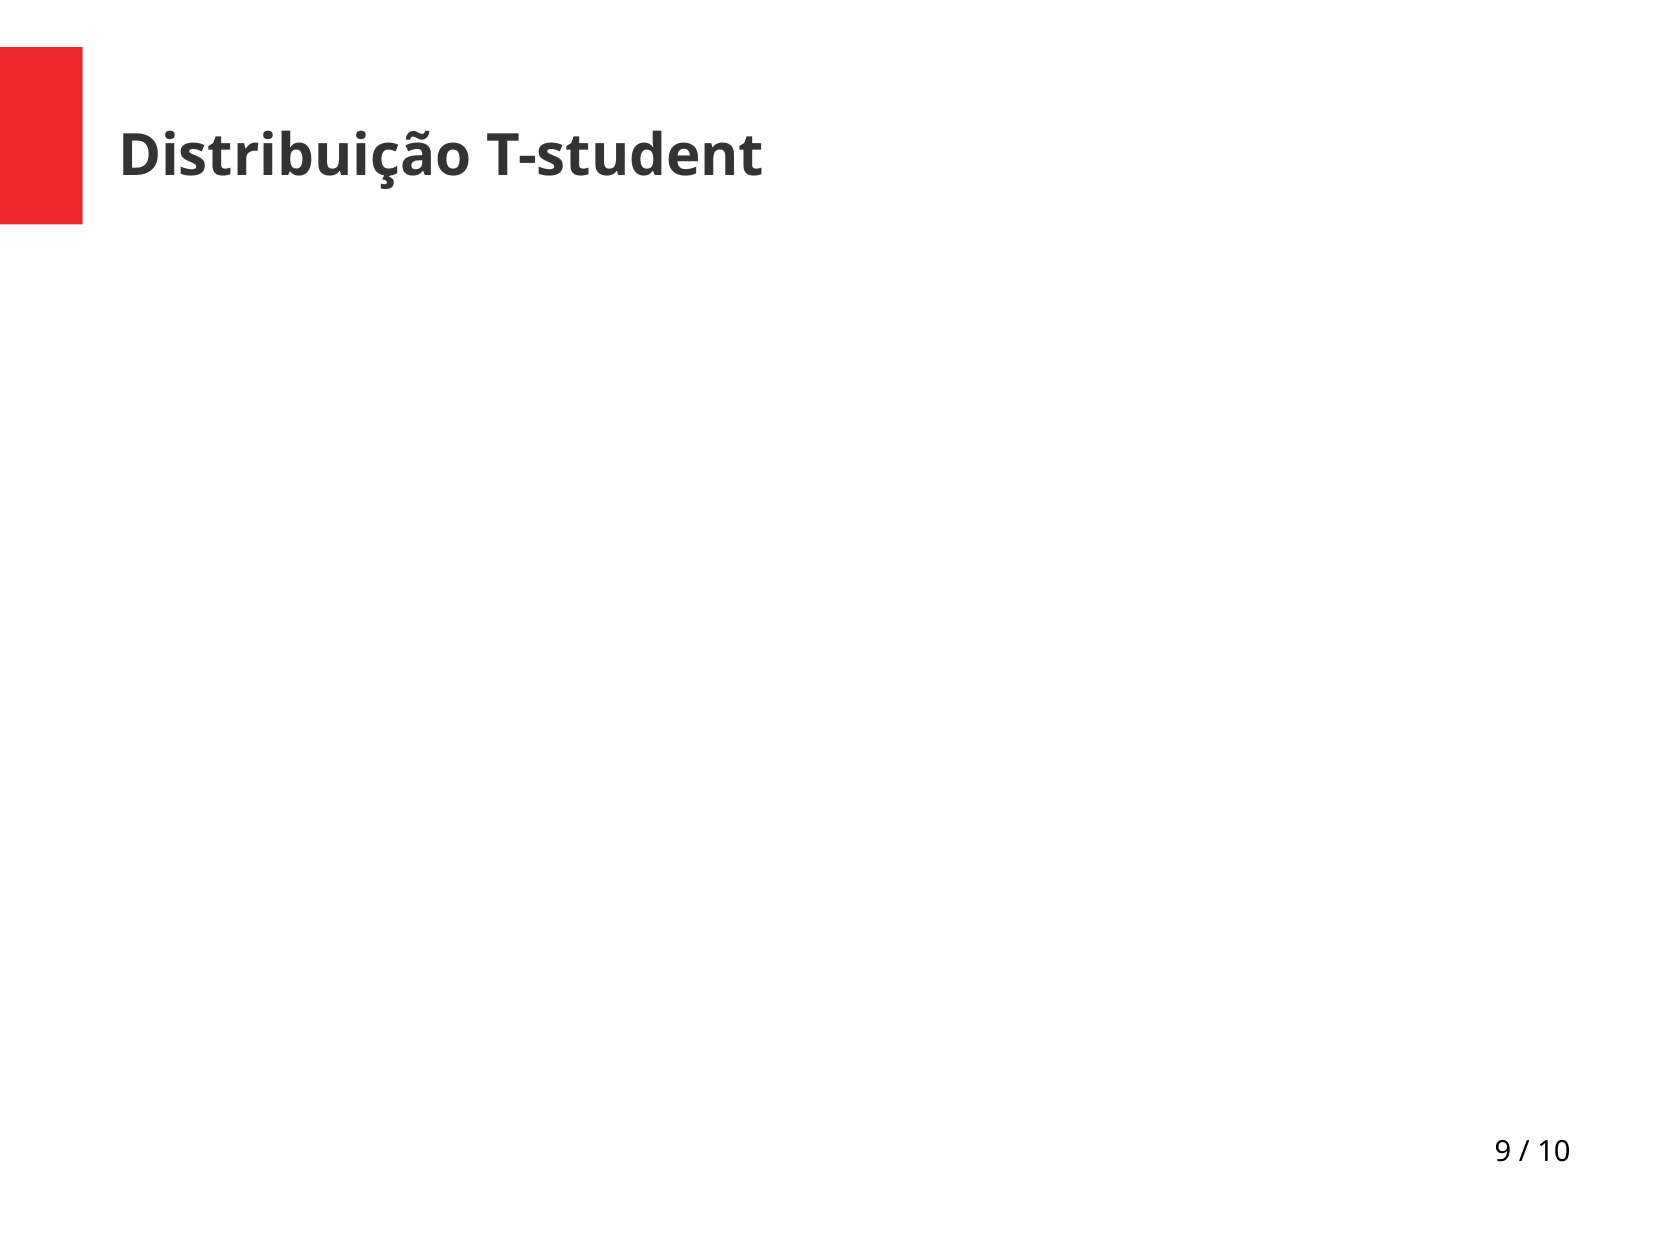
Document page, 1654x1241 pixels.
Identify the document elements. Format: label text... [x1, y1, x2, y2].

title Distribuição T-student [118, 49, 1571, 257]
